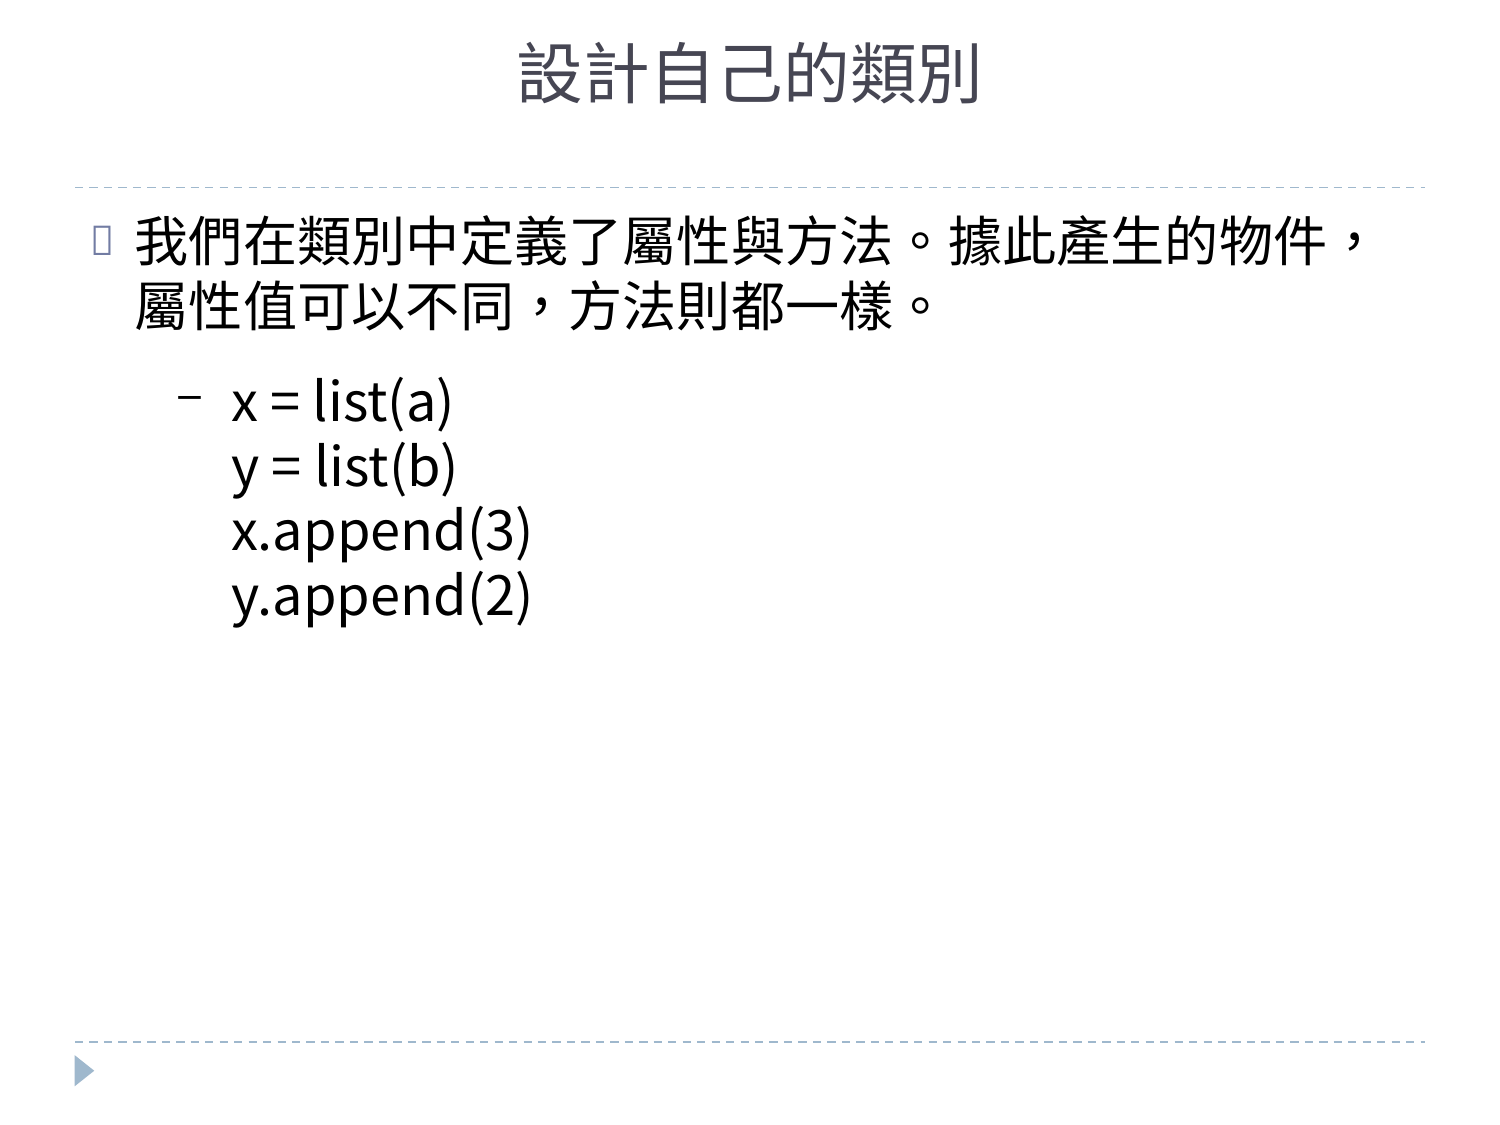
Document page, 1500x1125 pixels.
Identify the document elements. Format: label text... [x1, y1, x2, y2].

title 設計自己的類別 [75, 24, 1425, 188]
list 我們在類別中定義了屬性與方法。據此產生的物件， 屬性值可以不同，方法則都一樣。 x = list(a) y = list(b) x.append(3) y.append(2) [75, 200, 1425, 1010]
